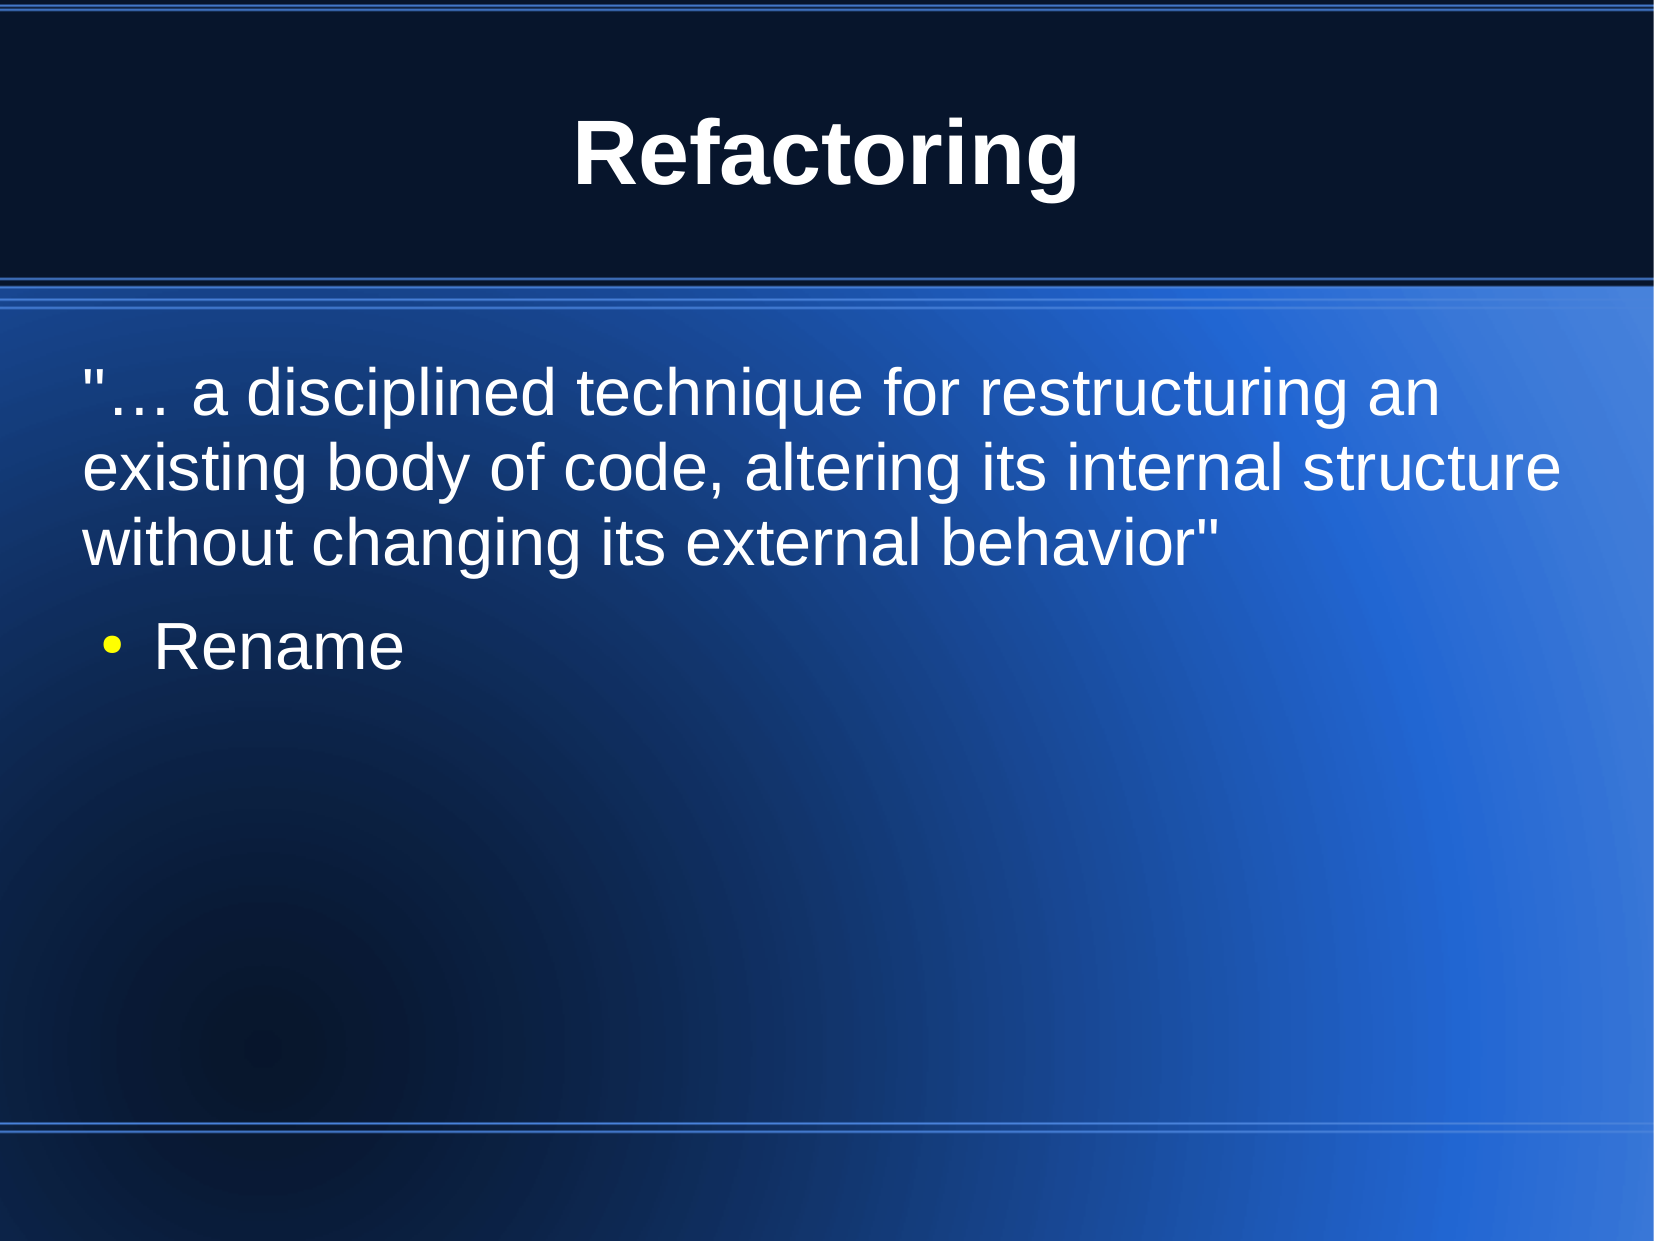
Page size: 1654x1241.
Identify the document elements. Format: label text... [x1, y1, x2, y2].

picture [0, 0, 1654, 1241]
title Refactoring [82, 49, 1571, 257]
list "… a disciplined technique for restructuring an existing body of code, altering its internal structure without changing its external behavior" Rename [82, 355, 1571, 1174]
